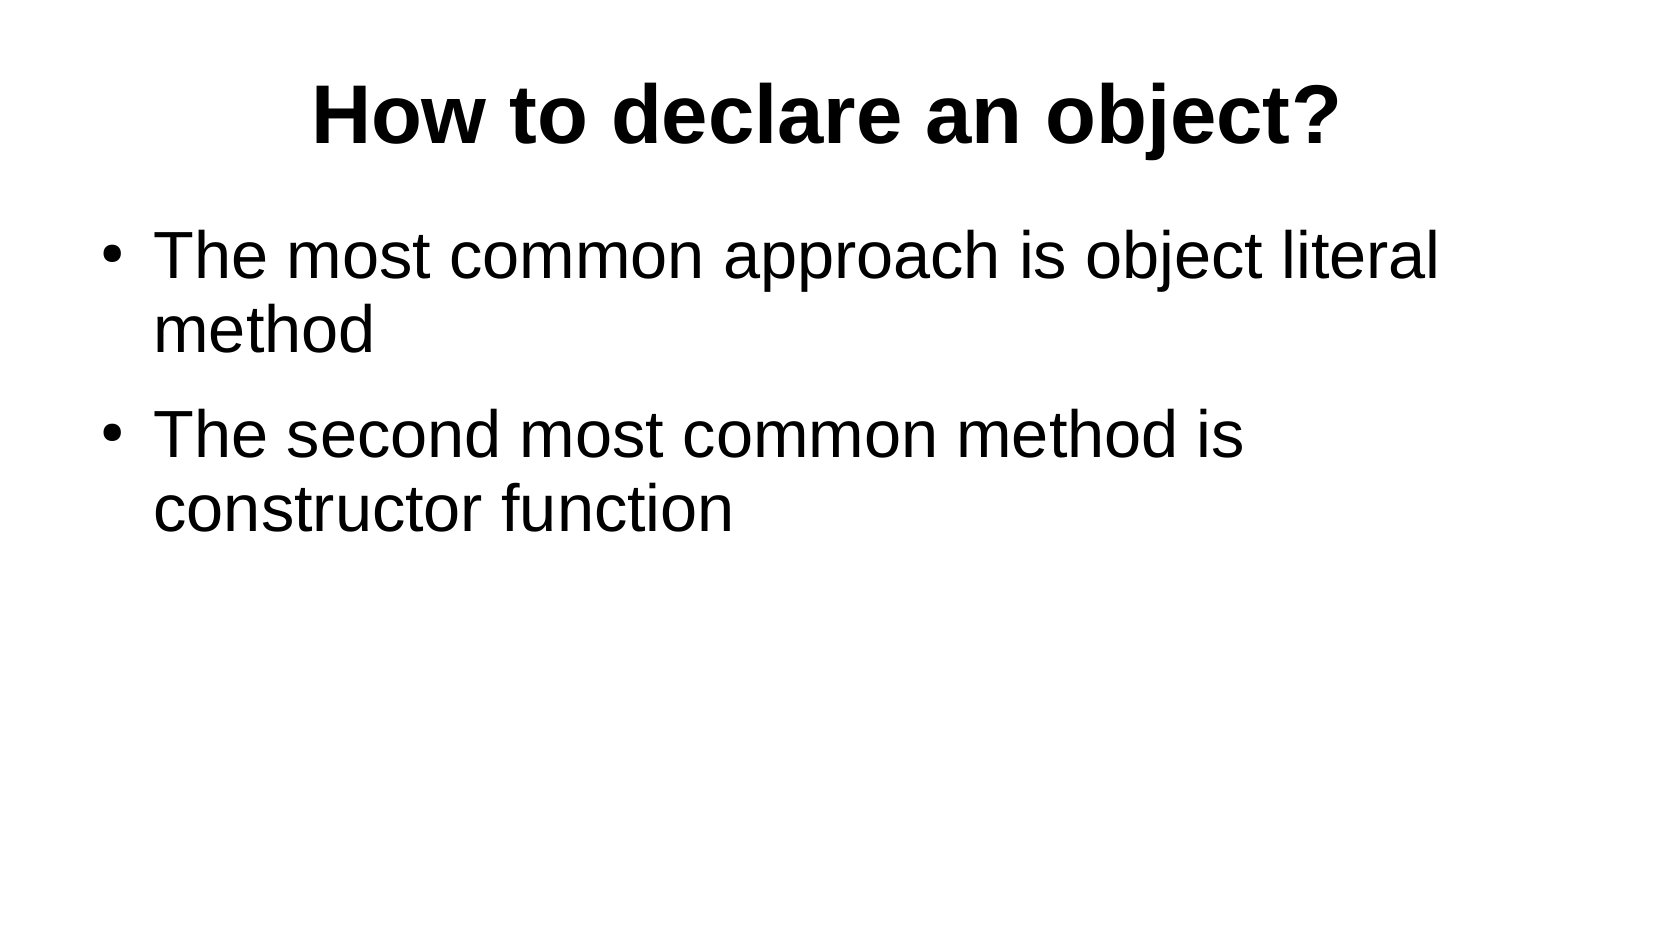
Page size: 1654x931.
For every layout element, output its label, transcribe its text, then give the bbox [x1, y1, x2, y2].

title How to declare an object​? [82, 37, 1571, 193]
list The most common approach is object literal method The second most common method is constructor function [82, 217, 1571, 758]
